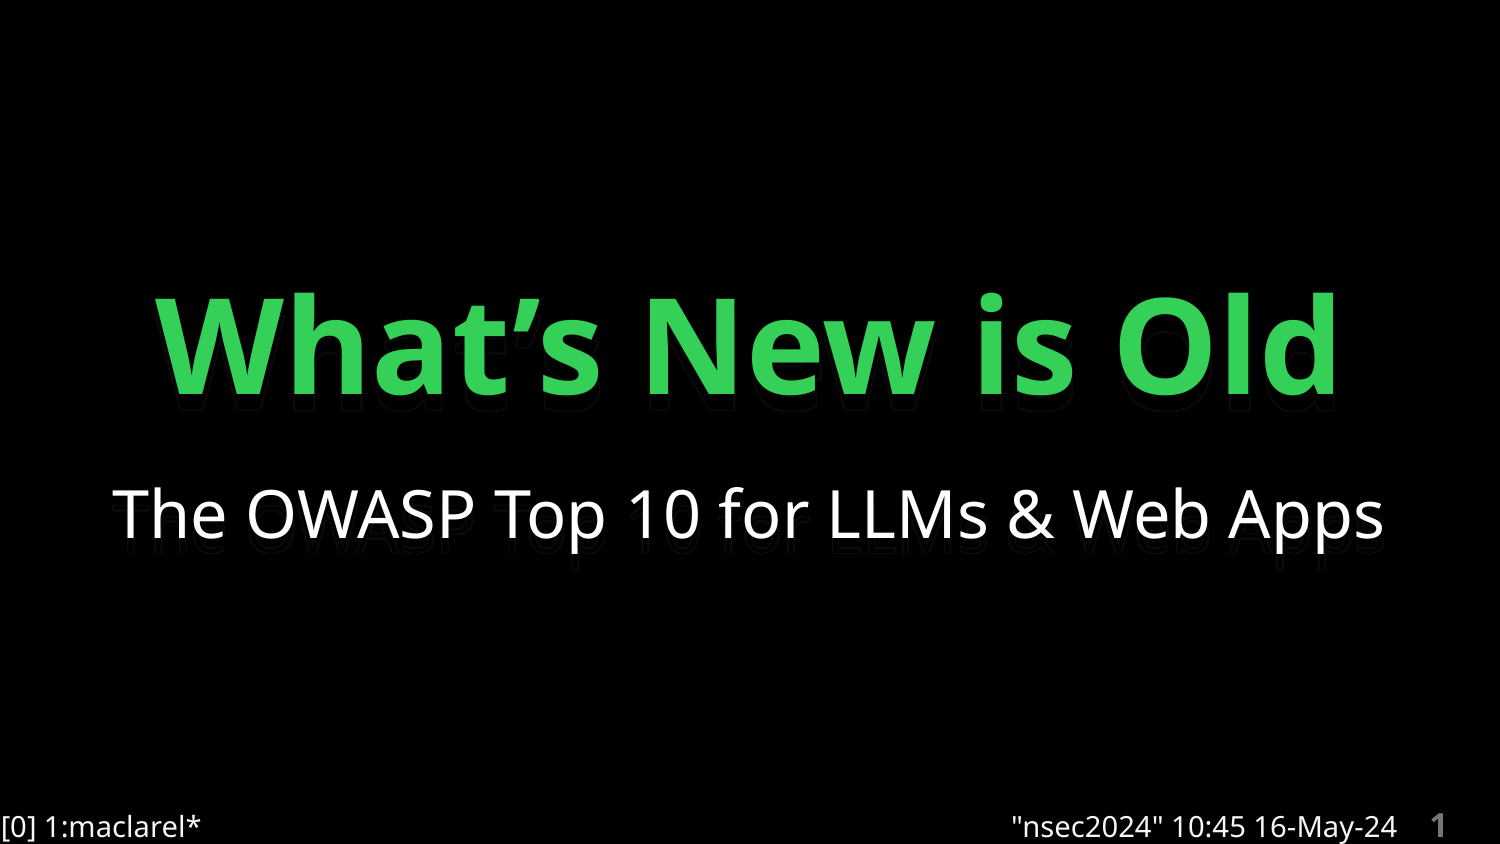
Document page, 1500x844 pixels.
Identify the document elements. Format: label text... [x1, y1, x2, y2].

list What’s New is Old The OWASP Top 10 for LLMs & Web Apps [0, 202, 1500, 642]
text_box [0] 1:maclarel* "nsec2024" 10:45 16-May-24 1 [0, 788, 1500, 844]
